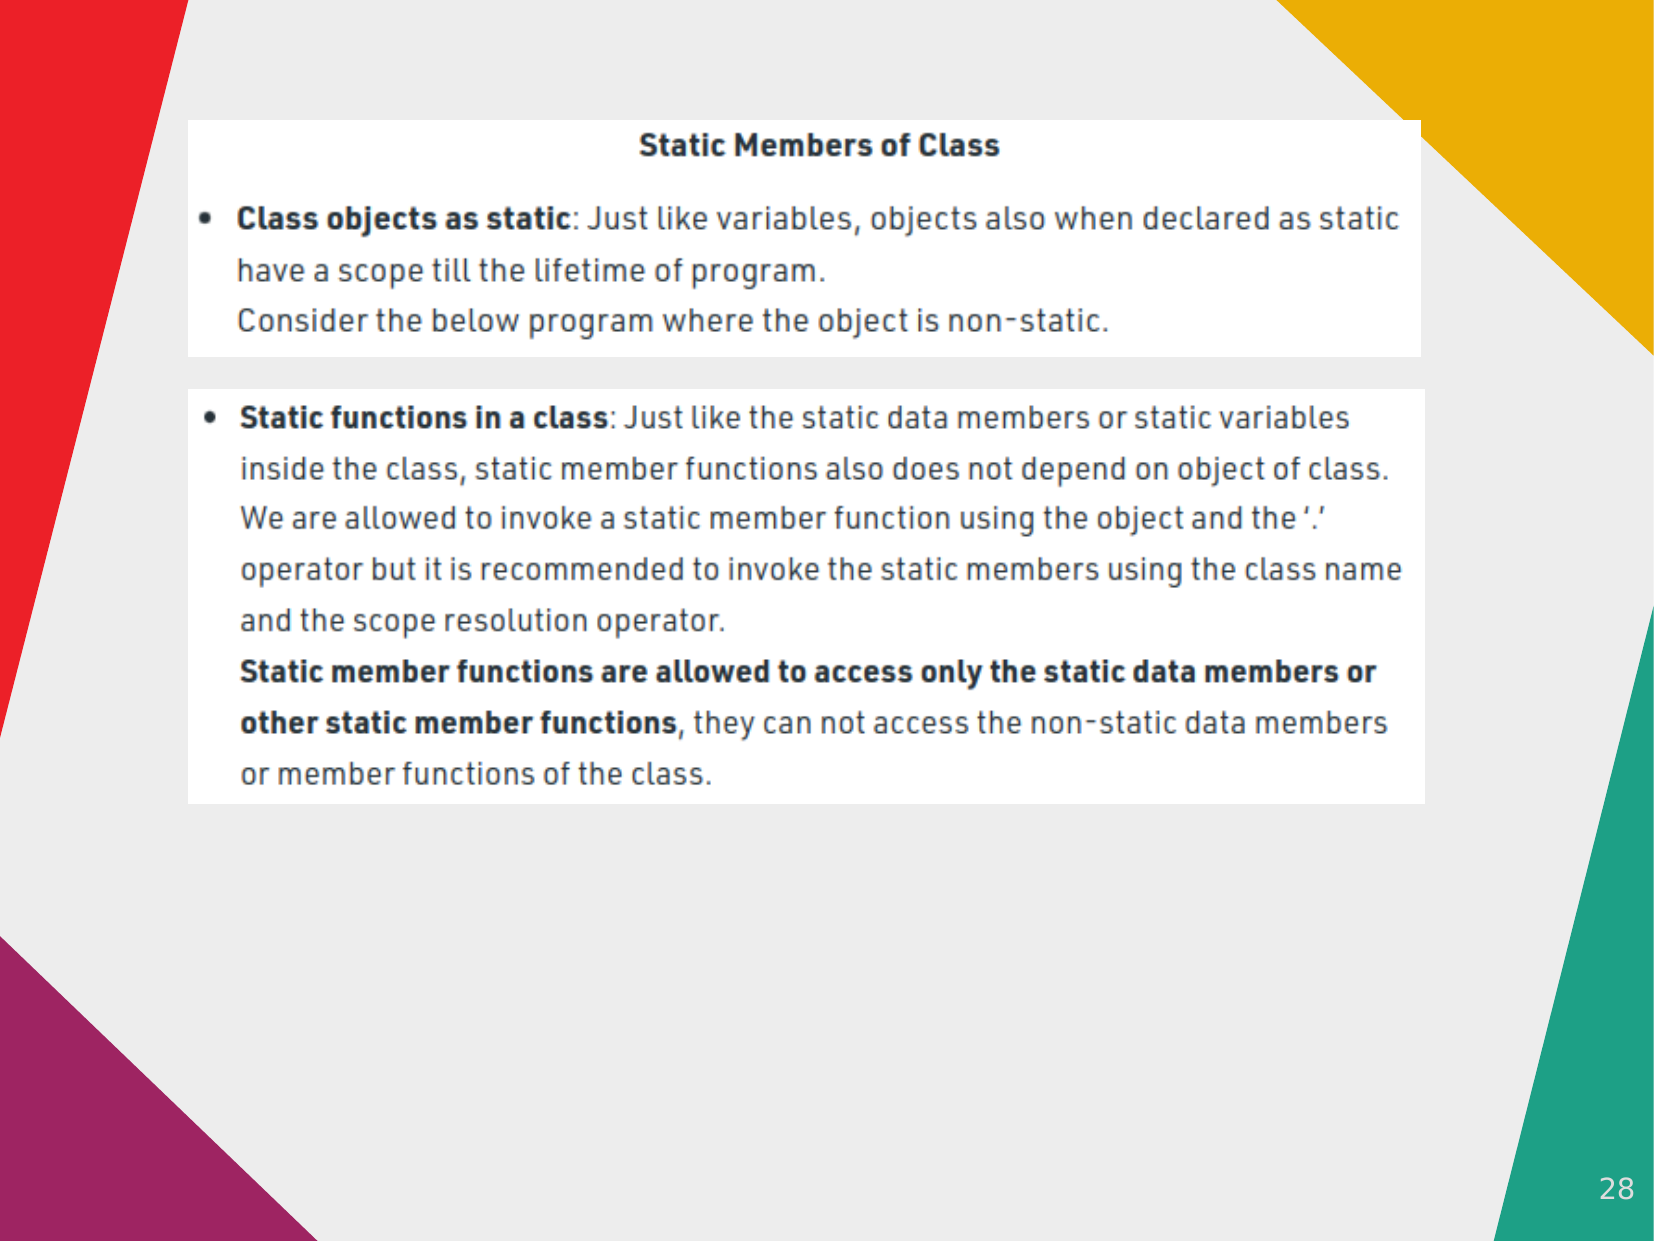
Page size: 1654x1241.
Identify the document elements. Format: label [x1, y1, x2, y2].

picture [188, 389, 1425, 804]
picture [188, 120, 1421, 357]
